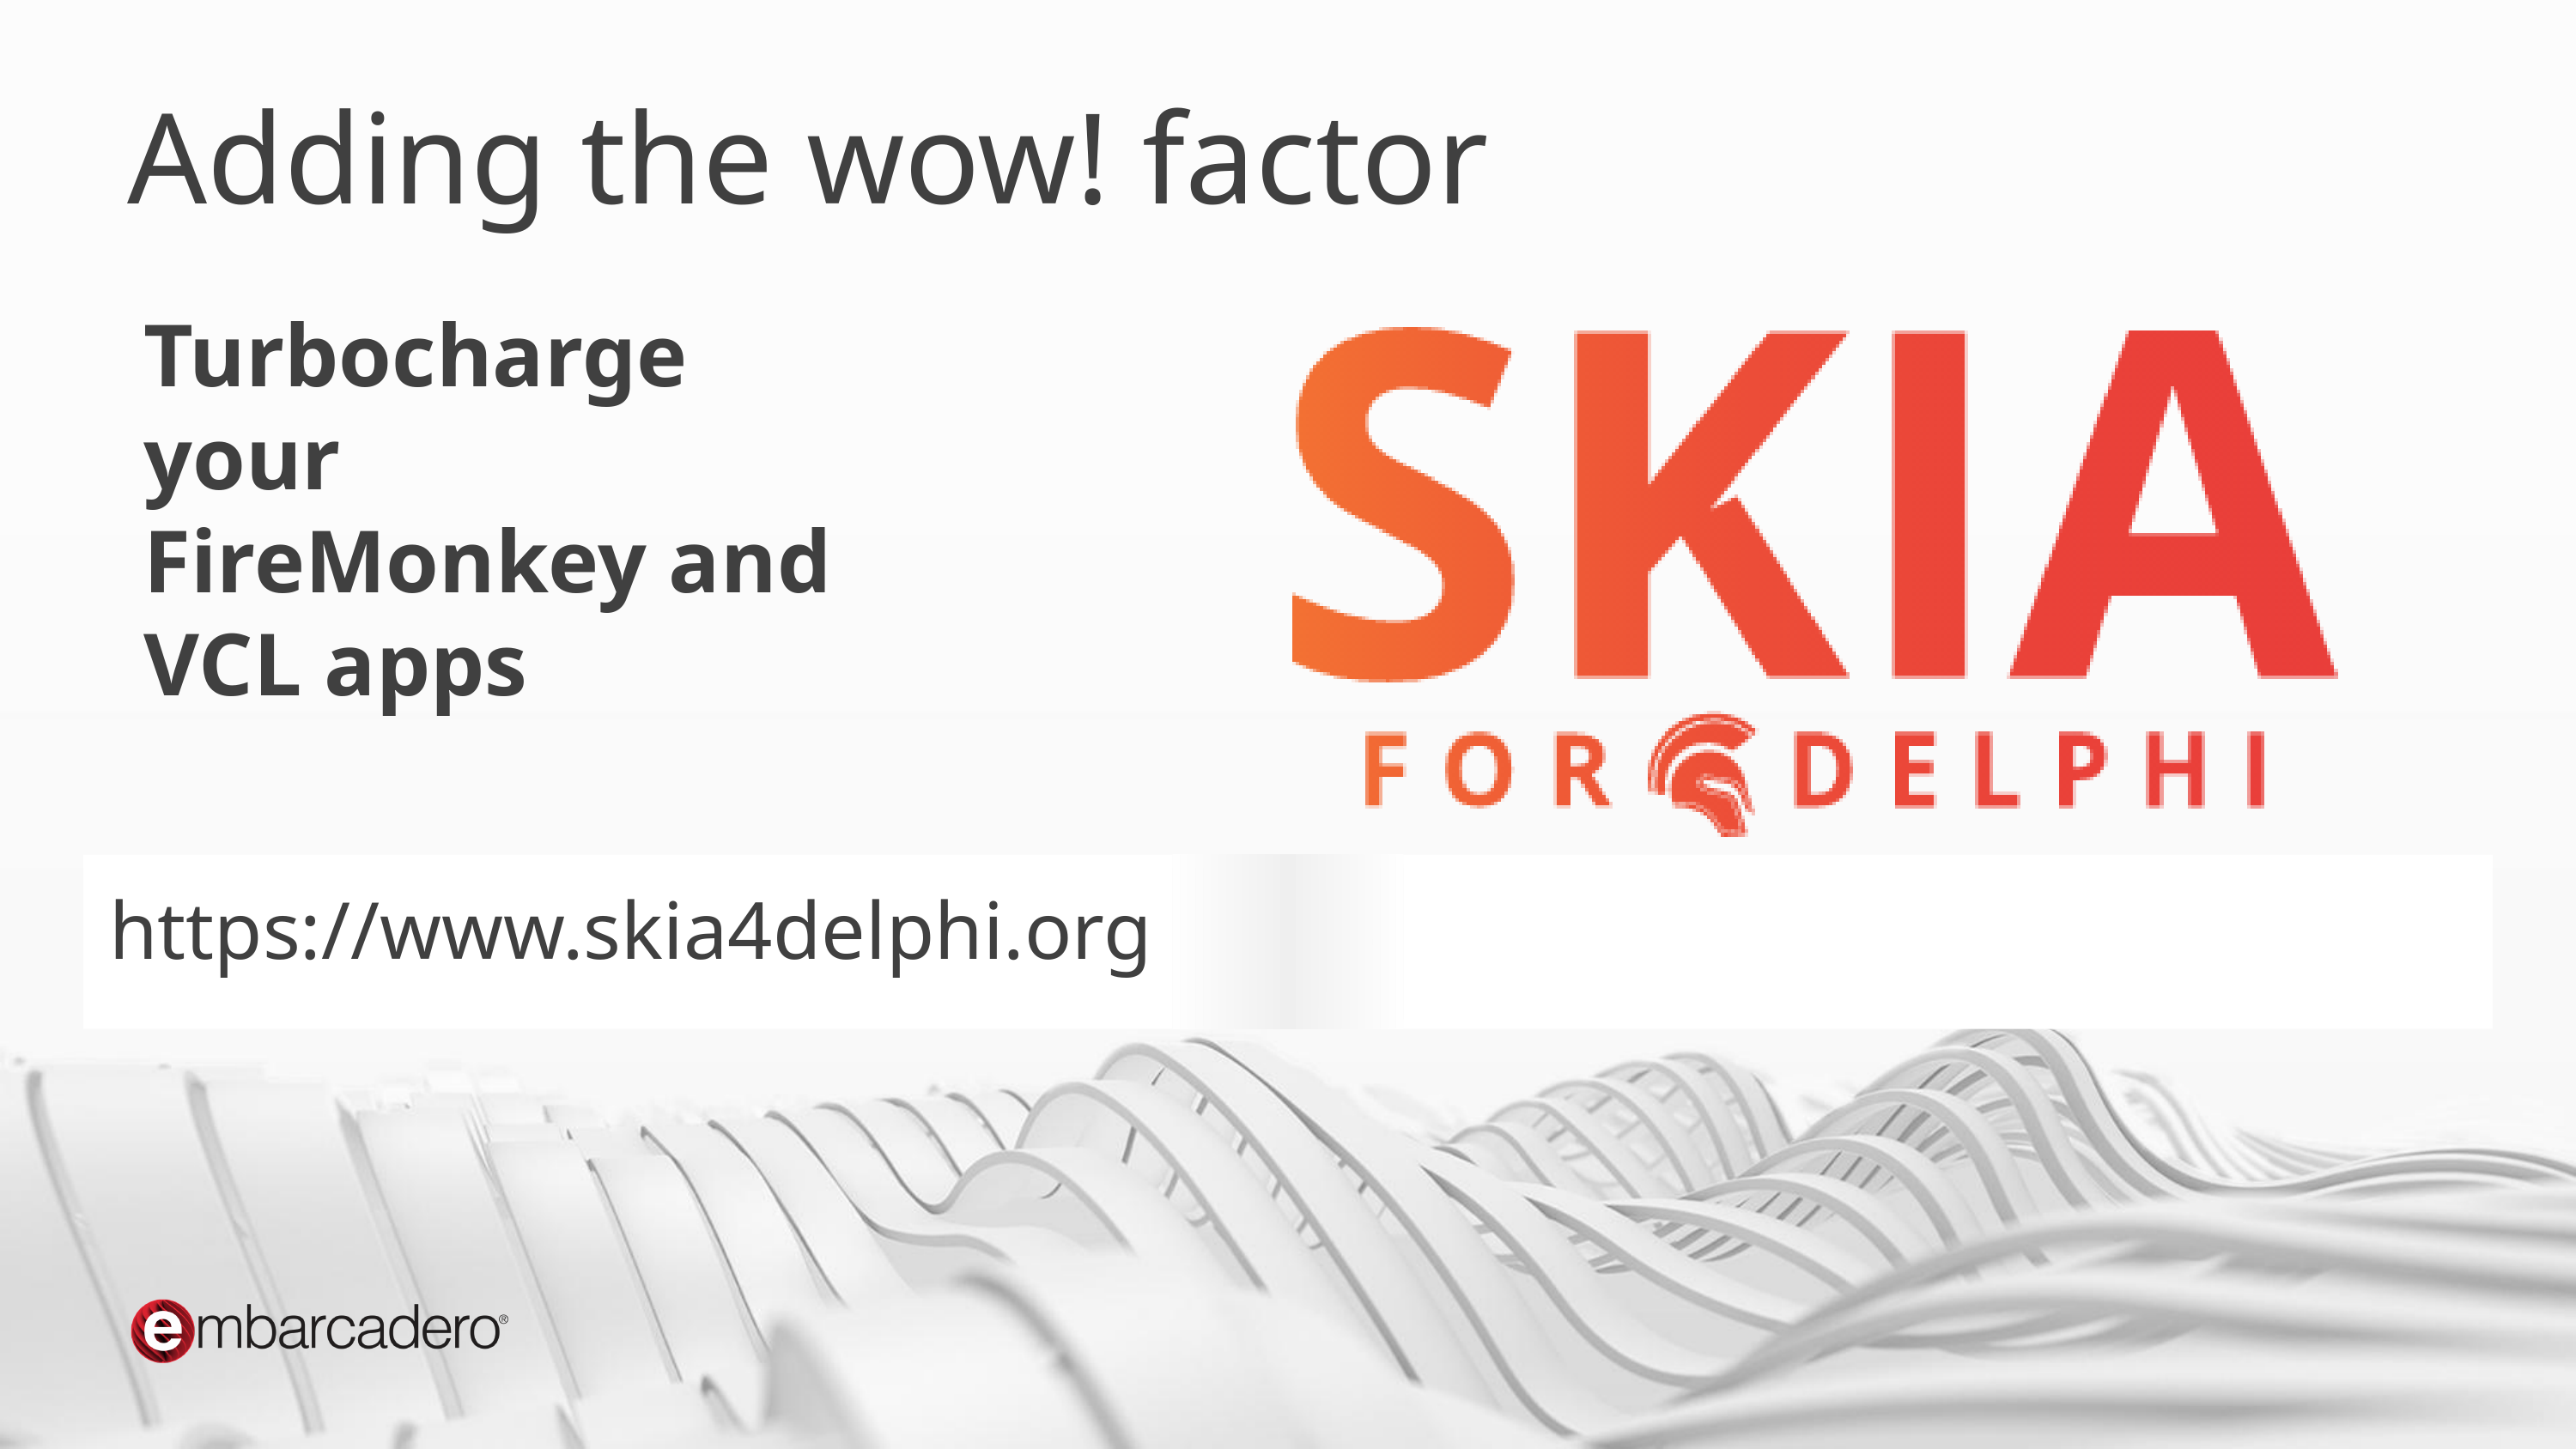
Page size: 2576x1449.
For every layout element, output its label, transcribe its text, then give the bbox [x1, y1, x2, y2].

title Adding the wow! factor [101, 64, 2127, 254]
list https://www.skia4delphi.org [83, 854, 2493, 1029]
list Turbocharge your FireMonkey and VCL apps [118, 275, 867, 854]
picture [0, 0, 2576, 1449]
